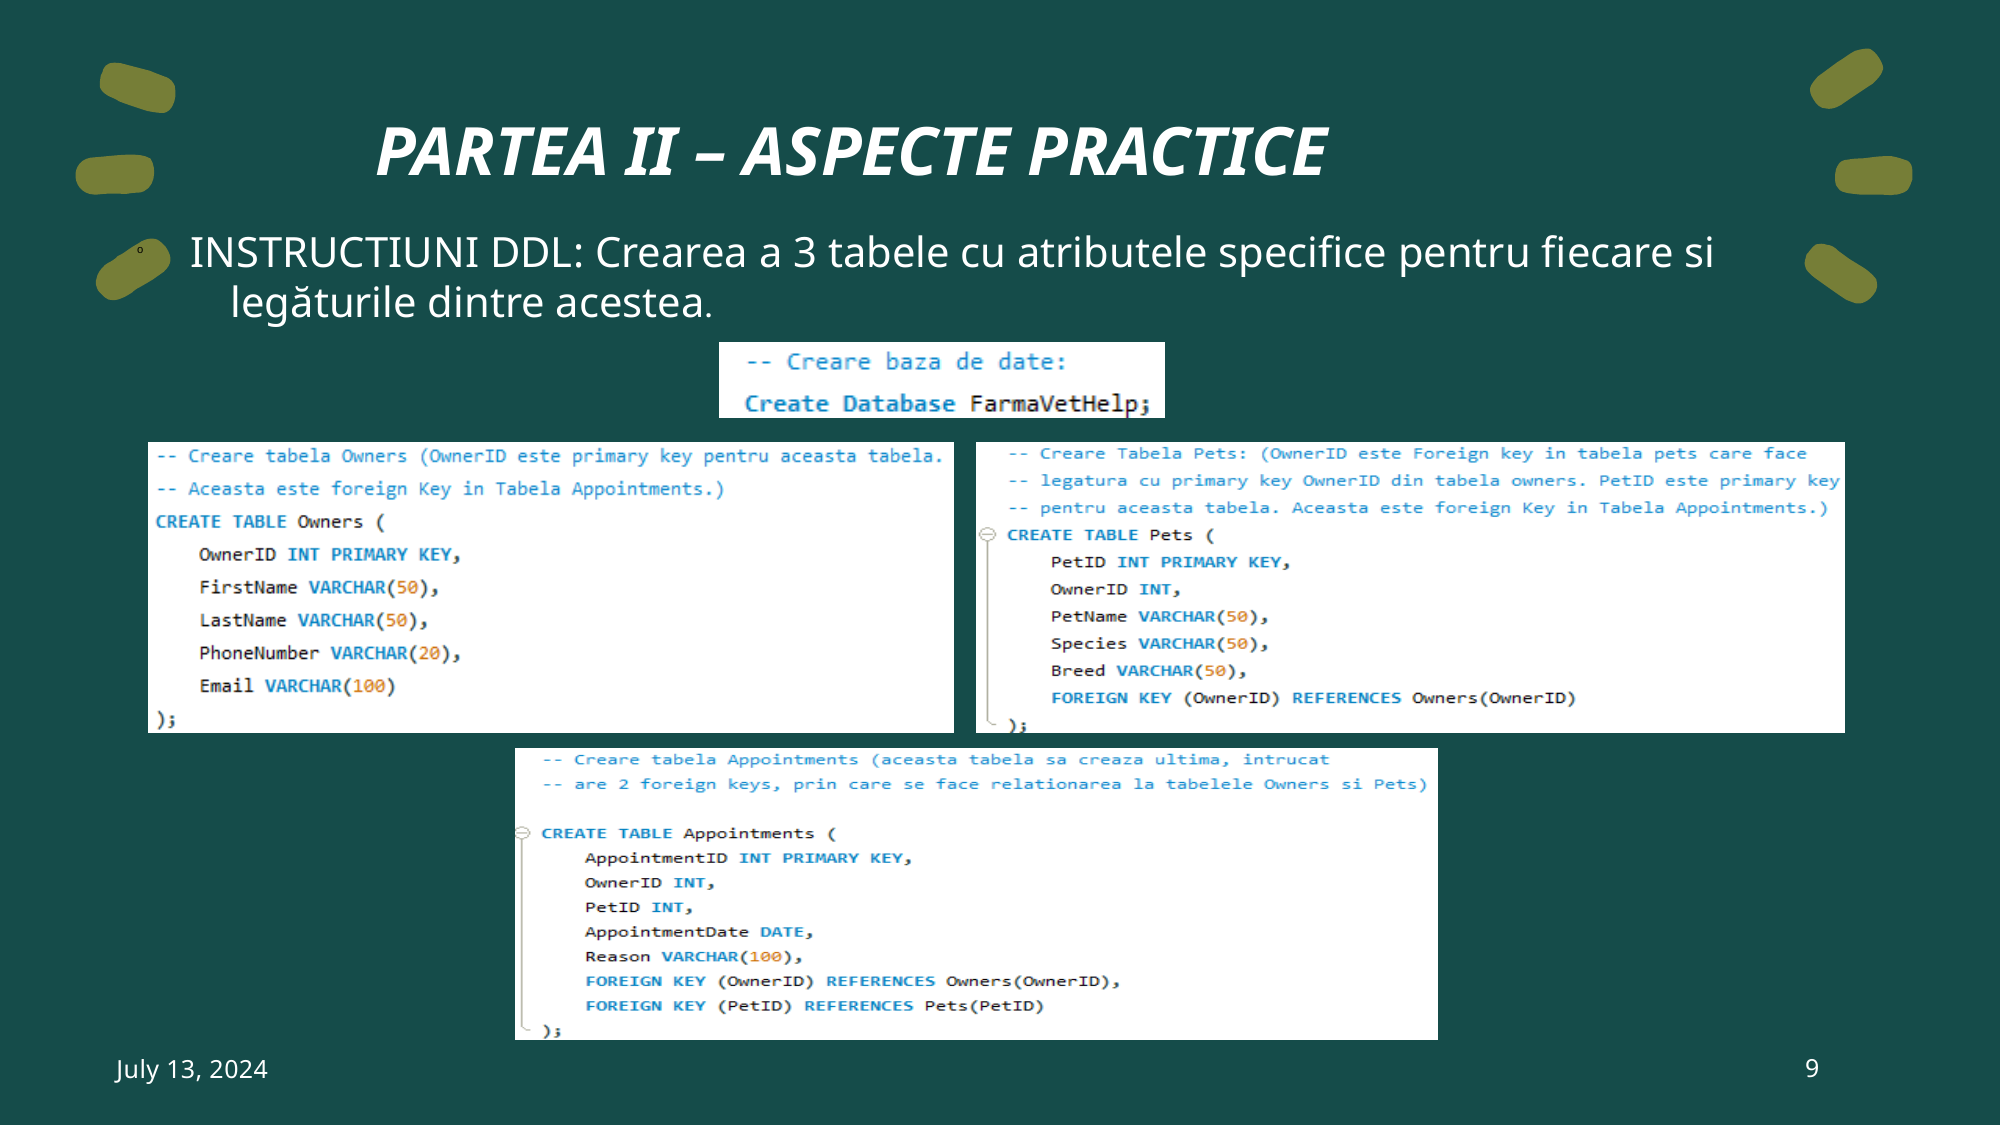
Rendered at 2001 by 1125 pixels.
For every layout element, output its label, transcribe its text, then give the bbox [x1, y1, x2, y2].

picture [976, 442, 1845, 733]
text_box July 13, 2024 [116, 1006, 466, 1125]
picture [148, 442, 954, 733]
picture [719, 342, 1165, 418]
picture [515, 748, 1438, 1040]
title PARTEA II – ASPECTE PRACTICE [118, 101, 1879, 198]
text_box ‹#› [1805, 1006, 2000, 1125]
text_box INSTRUCTIUNI DDL: Crearea a 3 tabele cu atributele specifice pentru fiecare si legăturile dintre acestea. [121, 218, 1806, 335]
